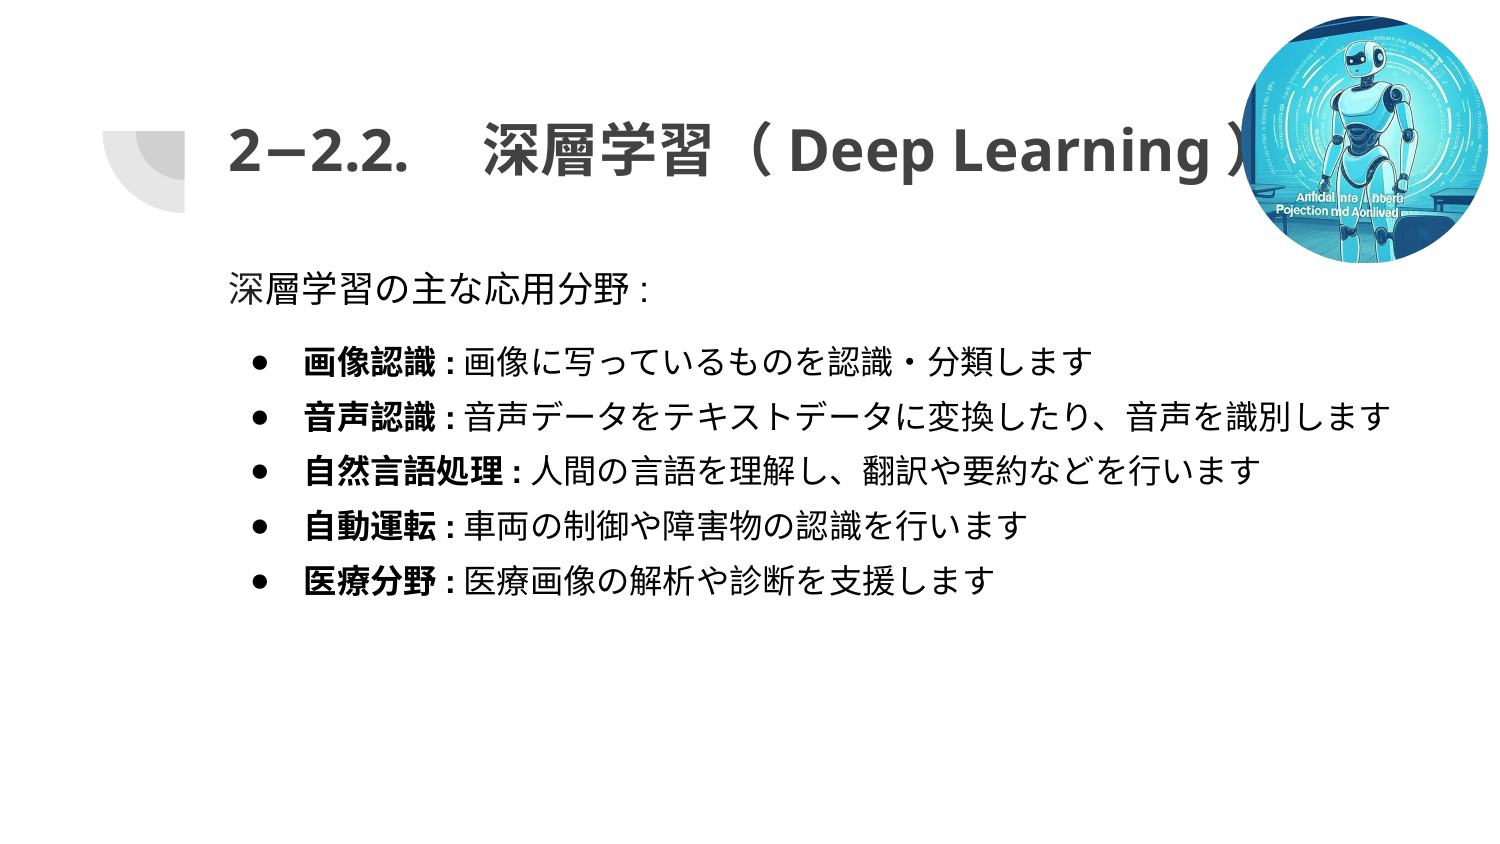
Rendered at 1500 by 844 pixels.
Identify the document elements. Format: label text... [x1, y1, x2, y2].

list 深層学習の主な応用分野: 画像認識:画像に写っているものを認識・分類します 音声認識:音声データをテキストデータに変換したり、音声を識別します 自然言語処理:人間の言語を理解し、翻訳や要約などを行います 自動運転:車両の制御や障害物の認識を行います 医療分野:医療画像の解析や診断を支援します [213, 231, 1445, 649]
picture [1241, 16, 1488, 263]
title 2−2.2. 深層学習（Deep Learning） [213, 98, 1241, 231]
